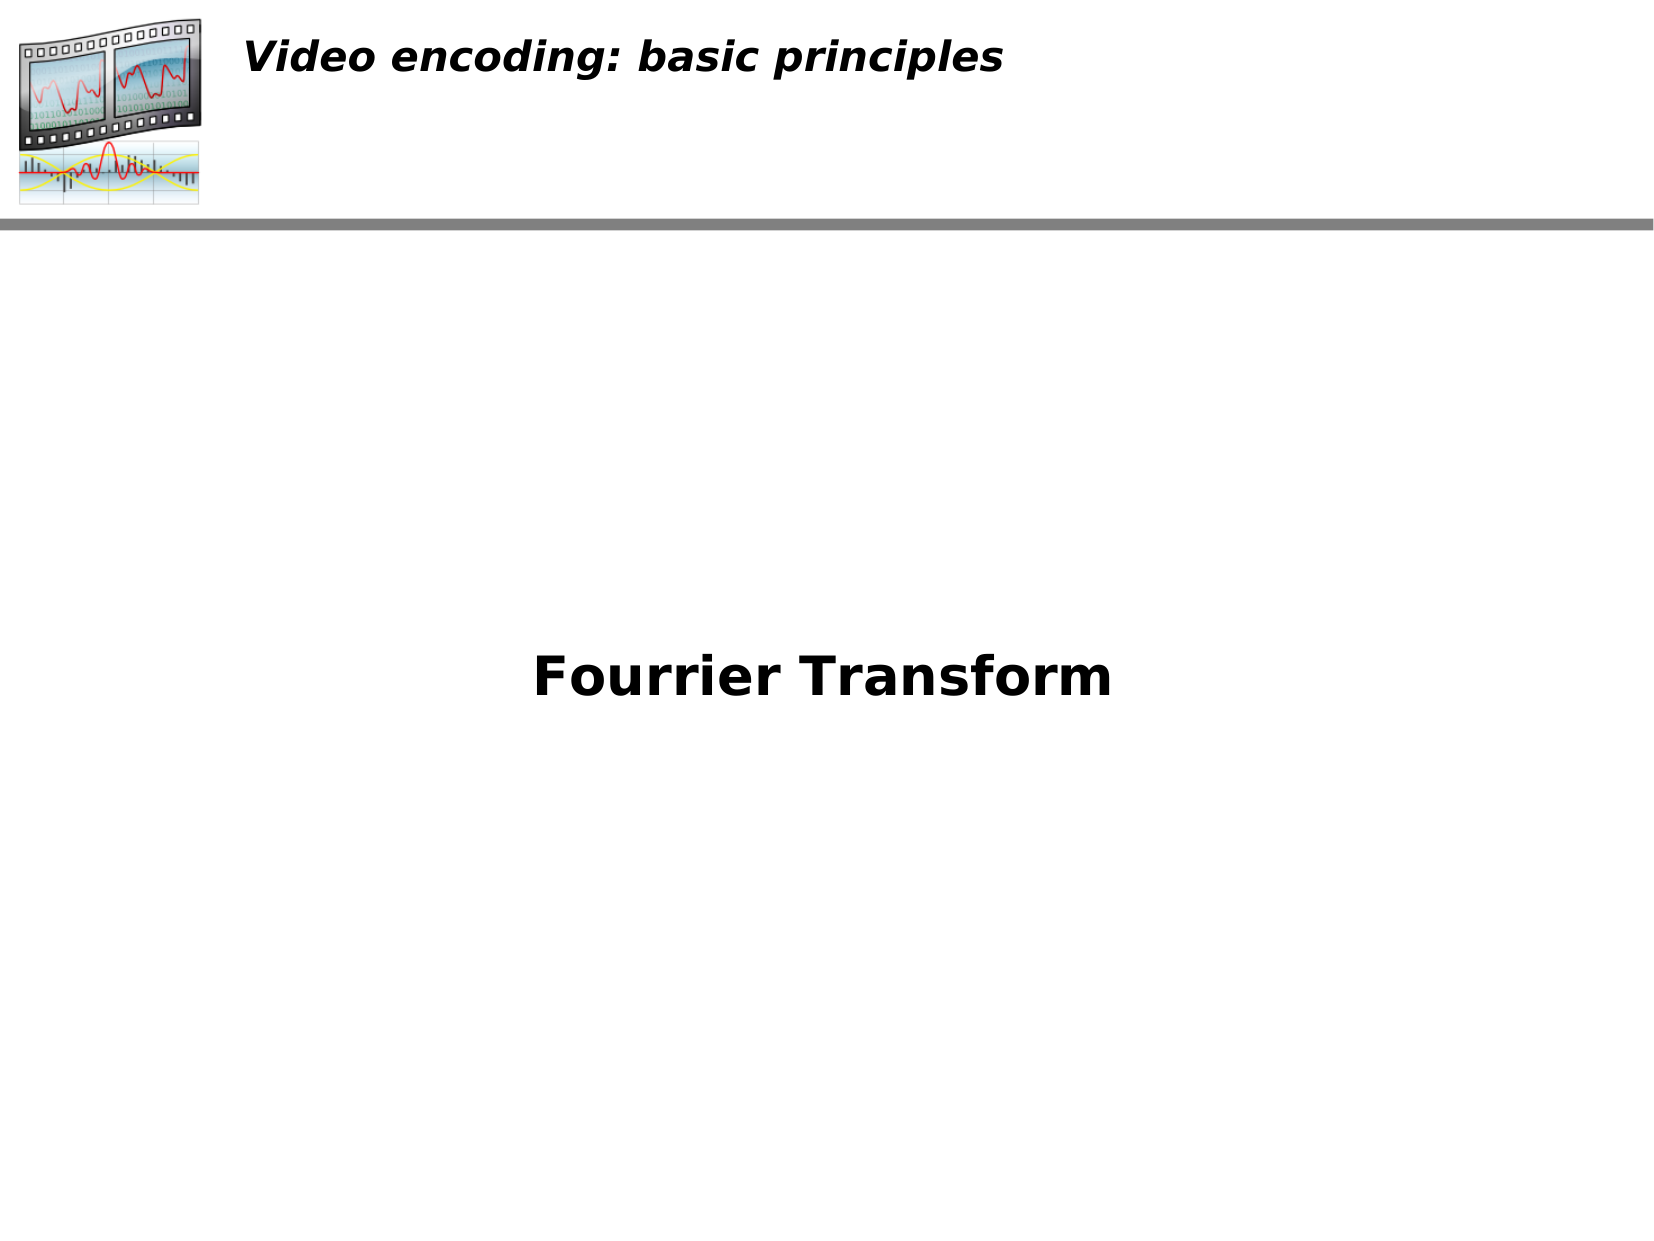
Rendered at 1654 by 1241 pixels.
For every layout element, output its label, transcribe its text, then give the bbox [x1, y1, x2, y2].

text_box Fourrier Transform [518, 637, 1131, 716]
text_box Video encoding: basic principles [228, 25, 1020, 89]
text_box [0, 218, 1654, 231]
picture [0, 2, 225, 218]
